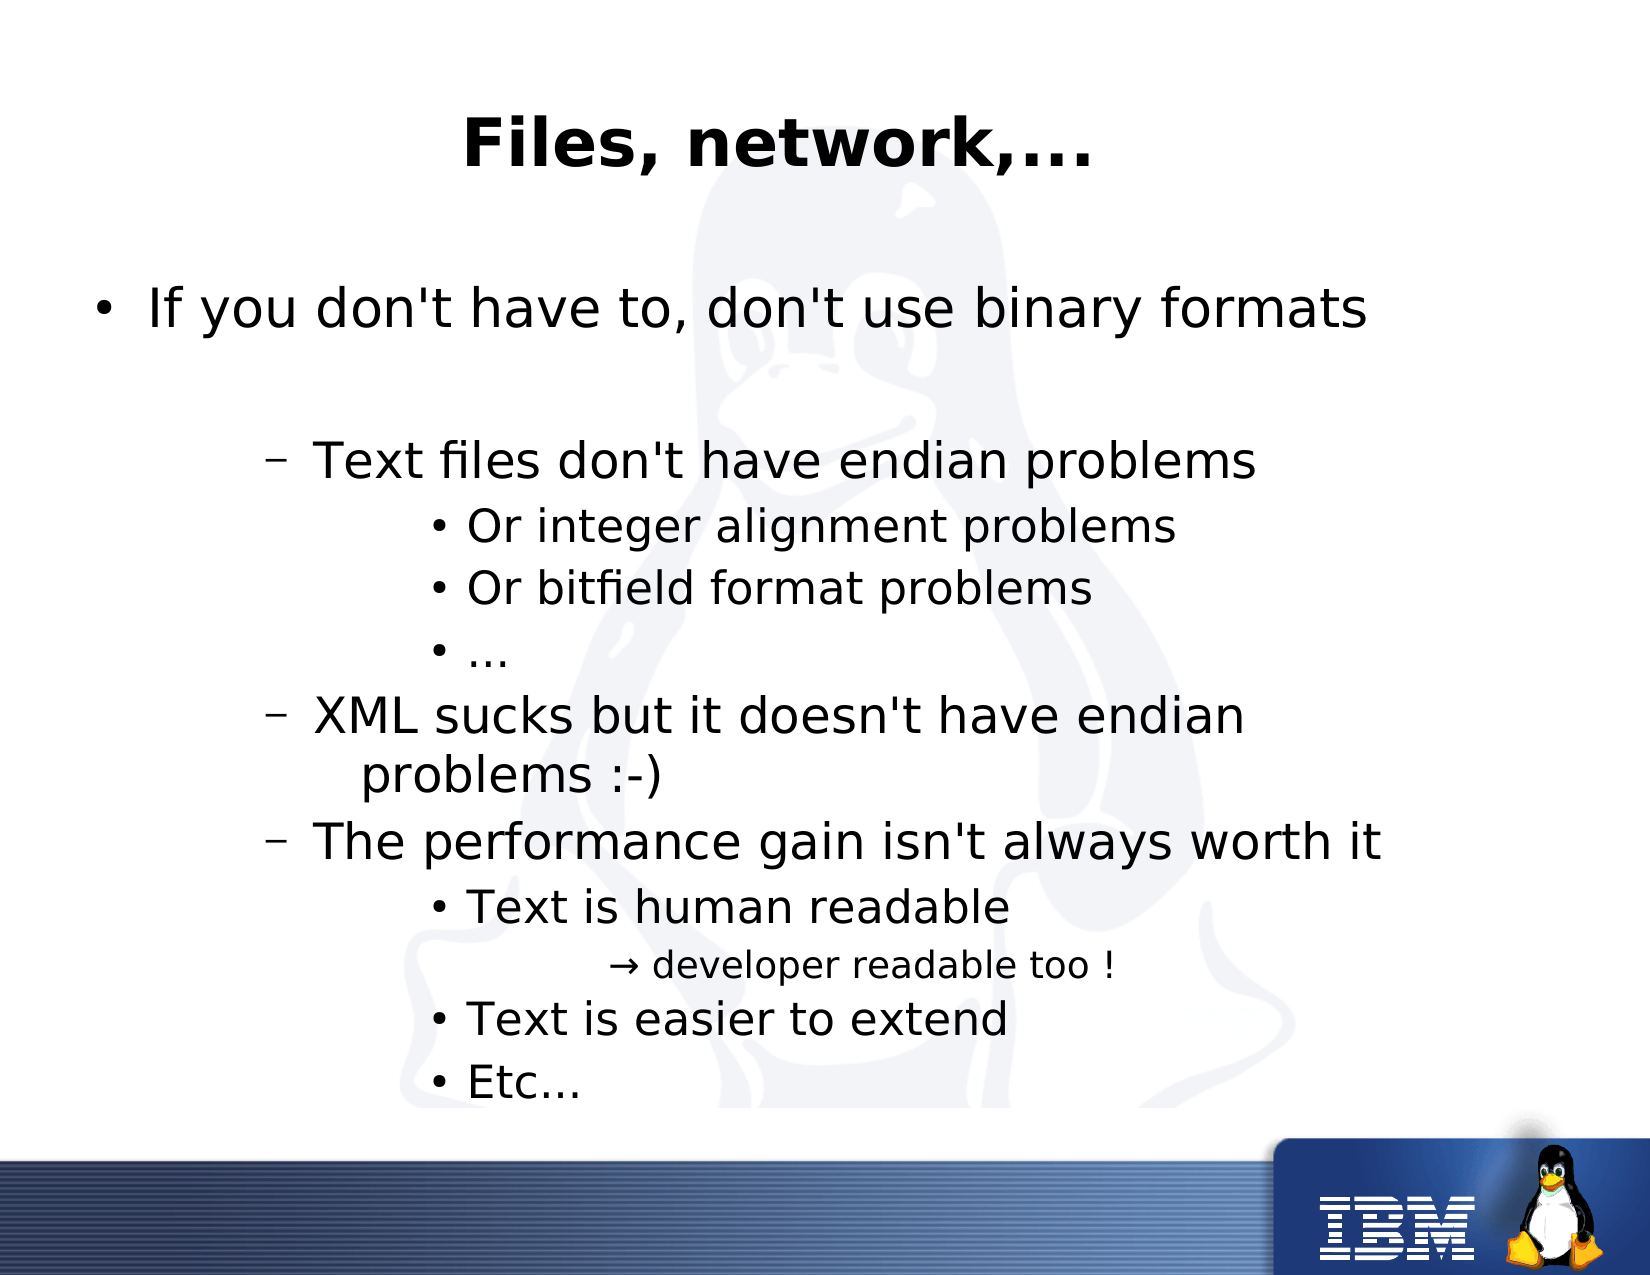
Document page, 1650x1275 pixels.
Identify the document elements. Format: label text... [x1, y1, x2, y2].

title Files, network,... [76, 76, 1457, 211]
list If you don't have to, don't use binary formats Text files don't have endian problems Or integer alignment problems Or bitfield format problems ... XML sucks but it doesn't have endian problems :-) The performance gain isn't always worth it Text is human readable → developer readable too ! Text is easier to extend Etc... [76, 277, 1457, 1171]
